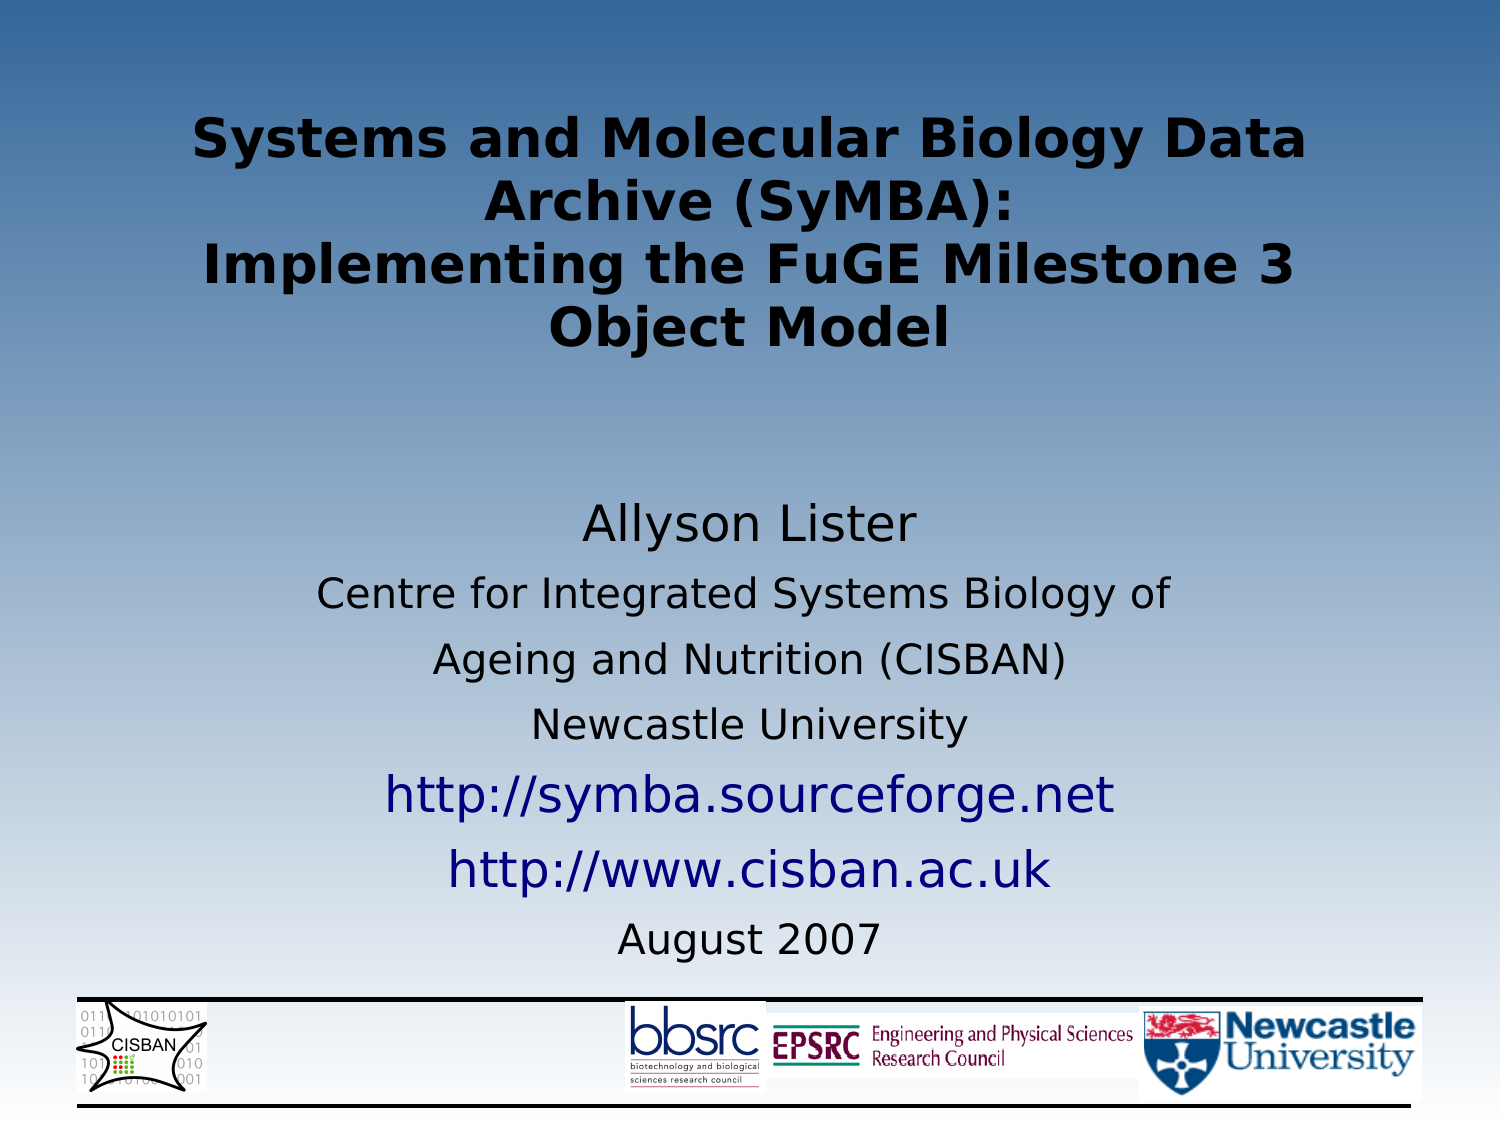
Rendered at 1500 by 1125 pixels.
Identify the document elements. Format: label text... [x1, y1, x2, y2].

title Systems and Molecular Biology Data Archive (SyMBA): Implementing the FuGE Milestone 3 Object Model [68, 99, 1432, 430]
subtitle Allyson Lister Centre for Integrated Systems Biology of Ageing and Nutrition (CISBAN) Newcastle University http://symba.sourceforge.net http://www.cisban.ac.uk August 2007 [225, 495, 1276, 964]
picture [625, 1001, 1422, 1101]
picture [76, 999, 207, 1092]
